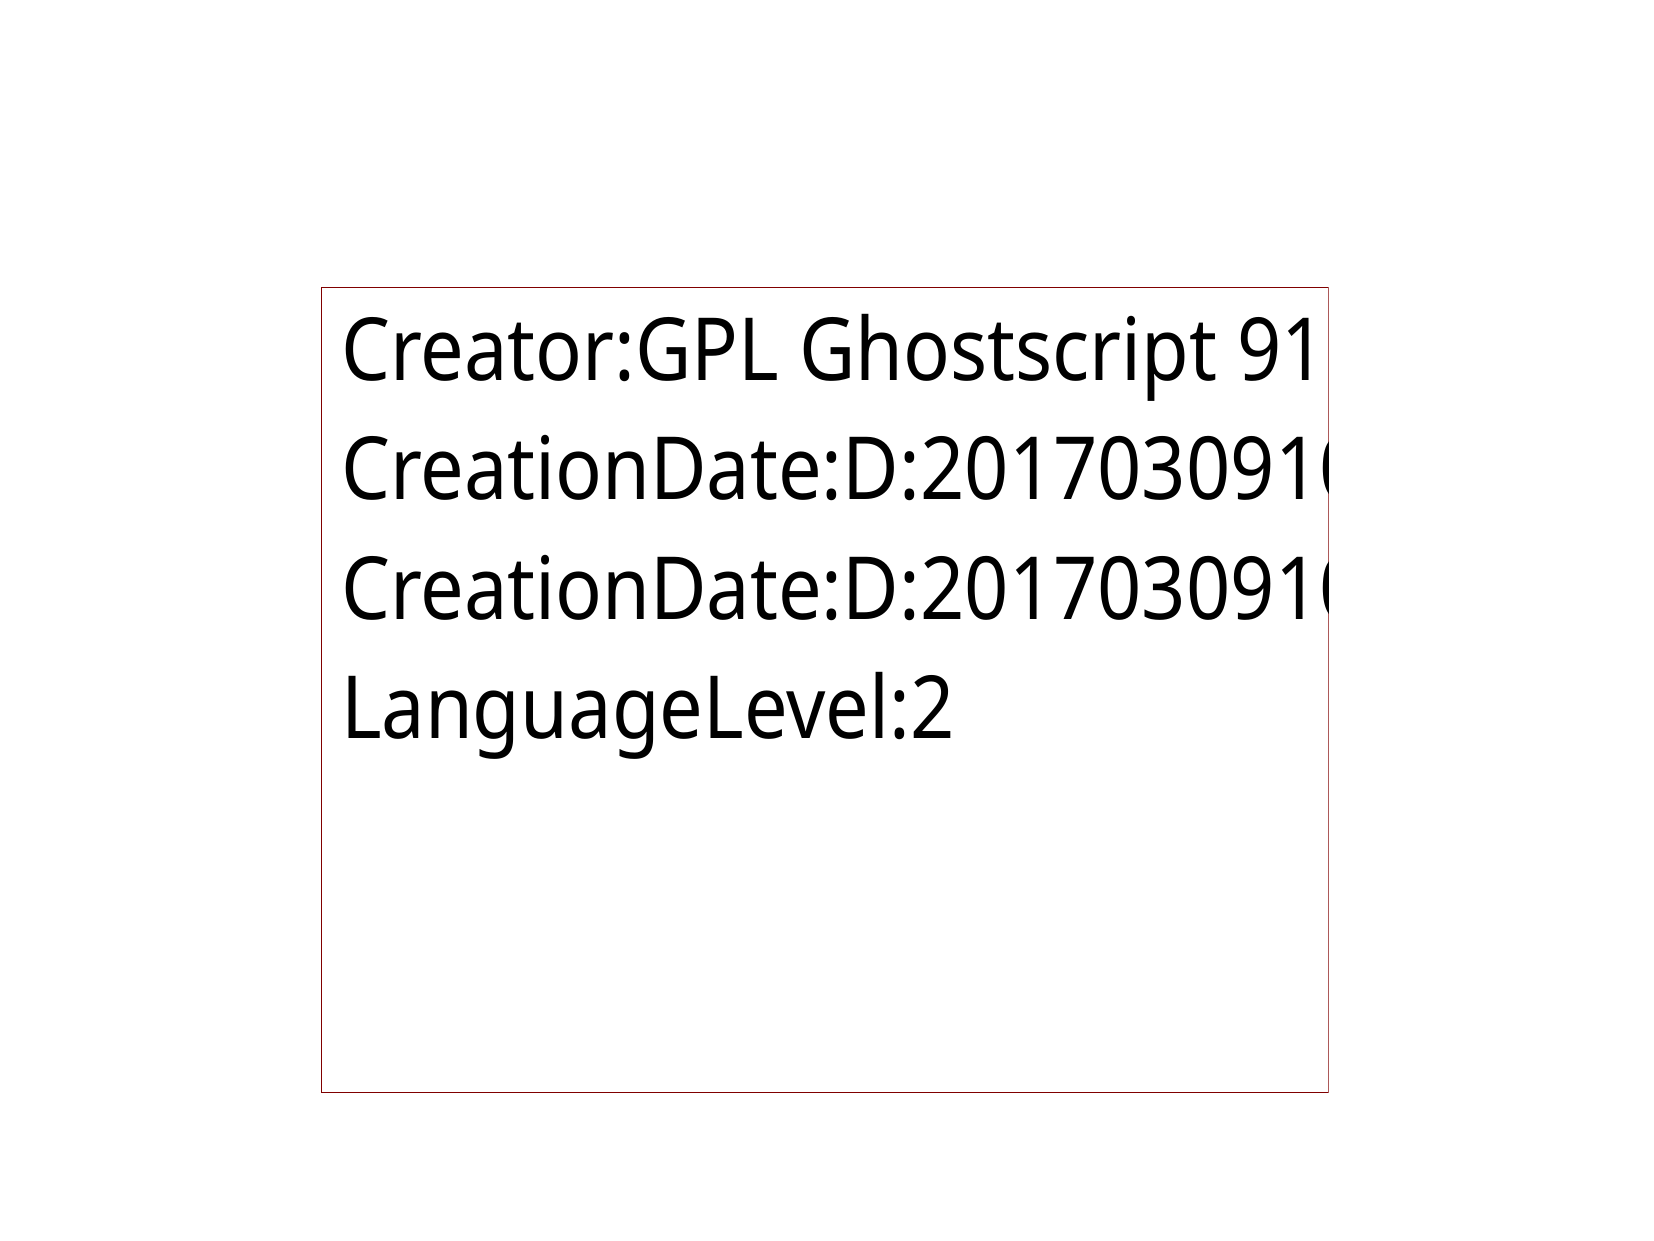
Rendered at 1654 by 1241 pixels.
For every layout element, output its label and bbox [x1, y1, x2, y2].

picture [316, 282, 1329, 1093]
